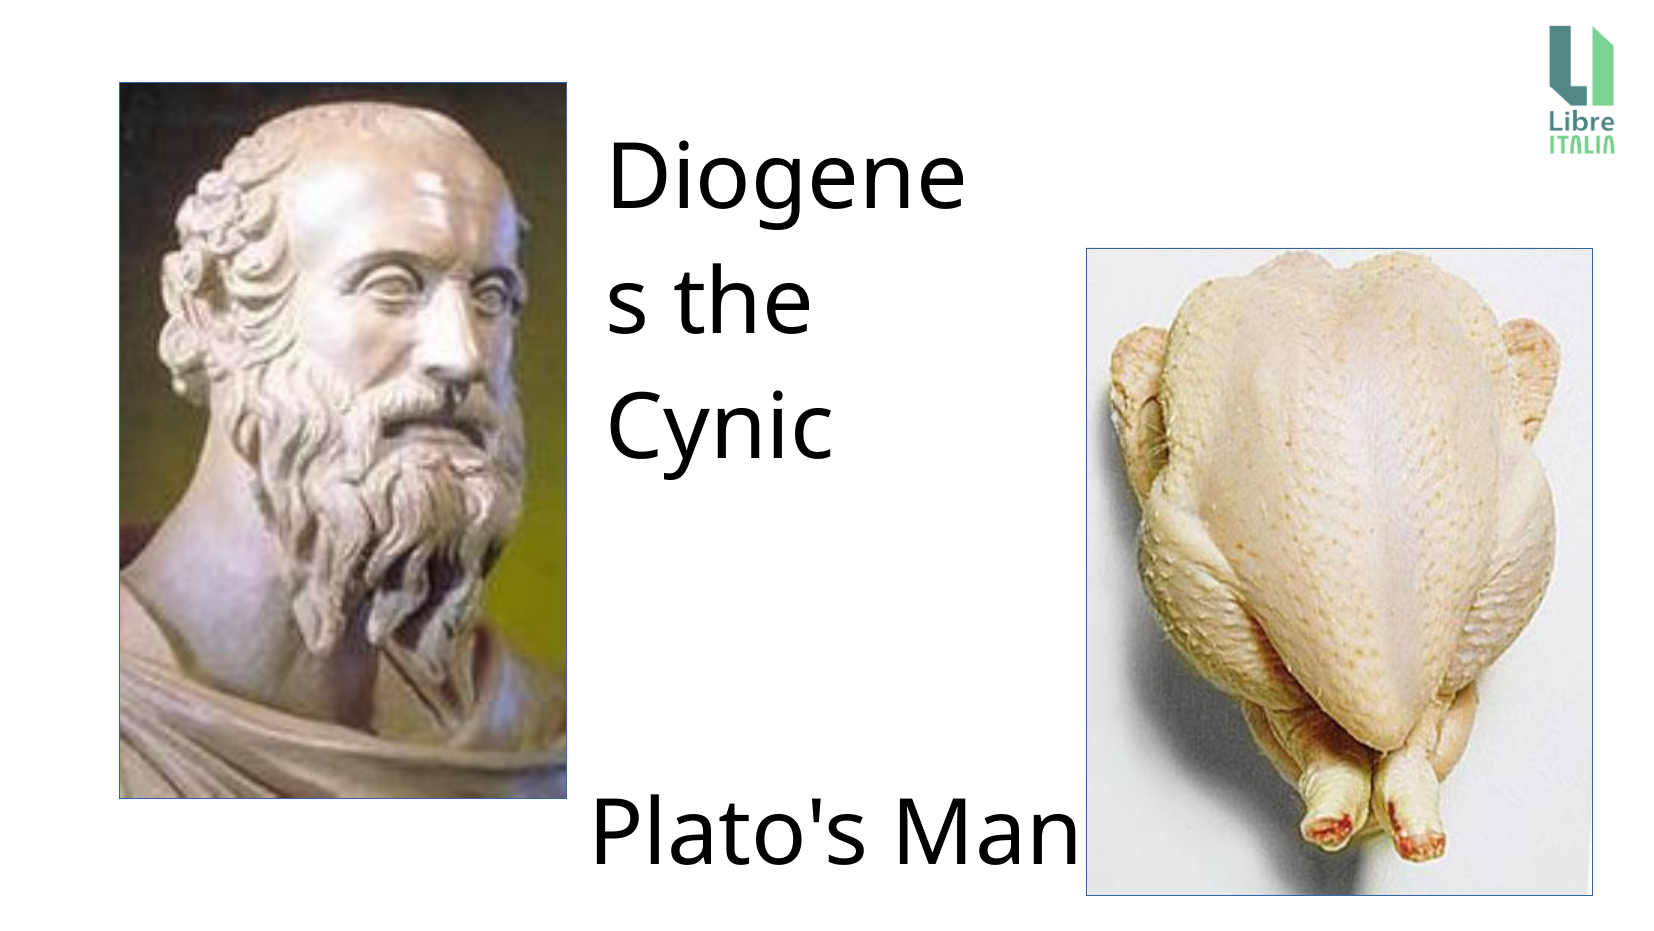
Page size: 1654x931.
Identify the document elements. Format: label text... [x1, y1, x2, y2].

text_box Plato's Man [437, 758, 1099, 910]
picture [1086, 247, 1593, 896]
text_box Diogenes the Cynic [590, 103, 1004, 352]
picture [119, 82, 567, 799]
picture [1529, 23, 1632, 158]
